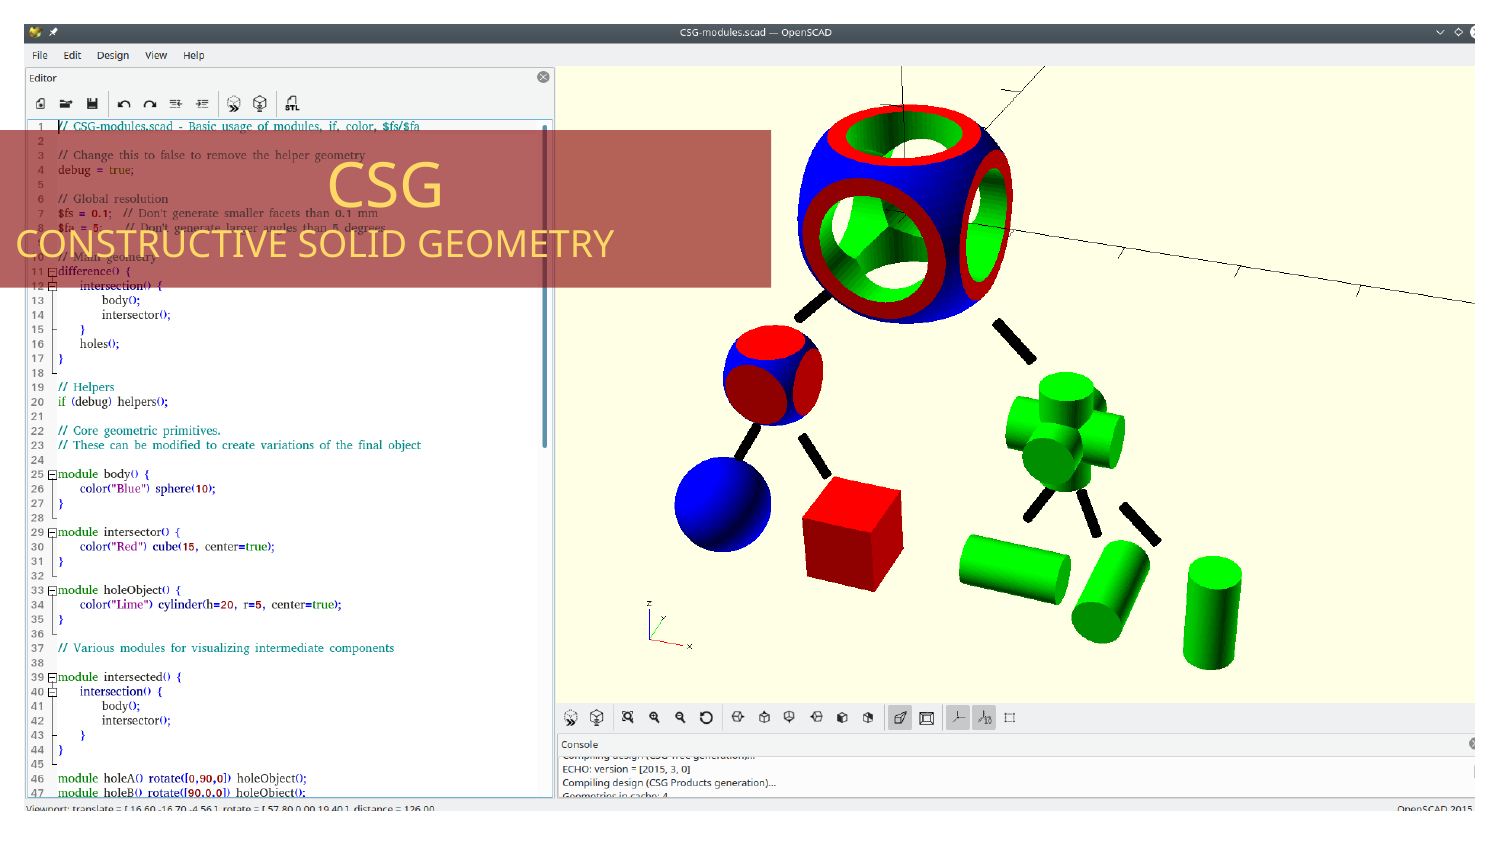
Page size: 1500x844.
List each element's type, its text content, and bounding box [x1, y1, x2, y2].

picture [24, 24, 1475, 811]
text_box CSG CONSTRUCTIVE SOLID GEOMETRY [0, 130, 772, 288]
